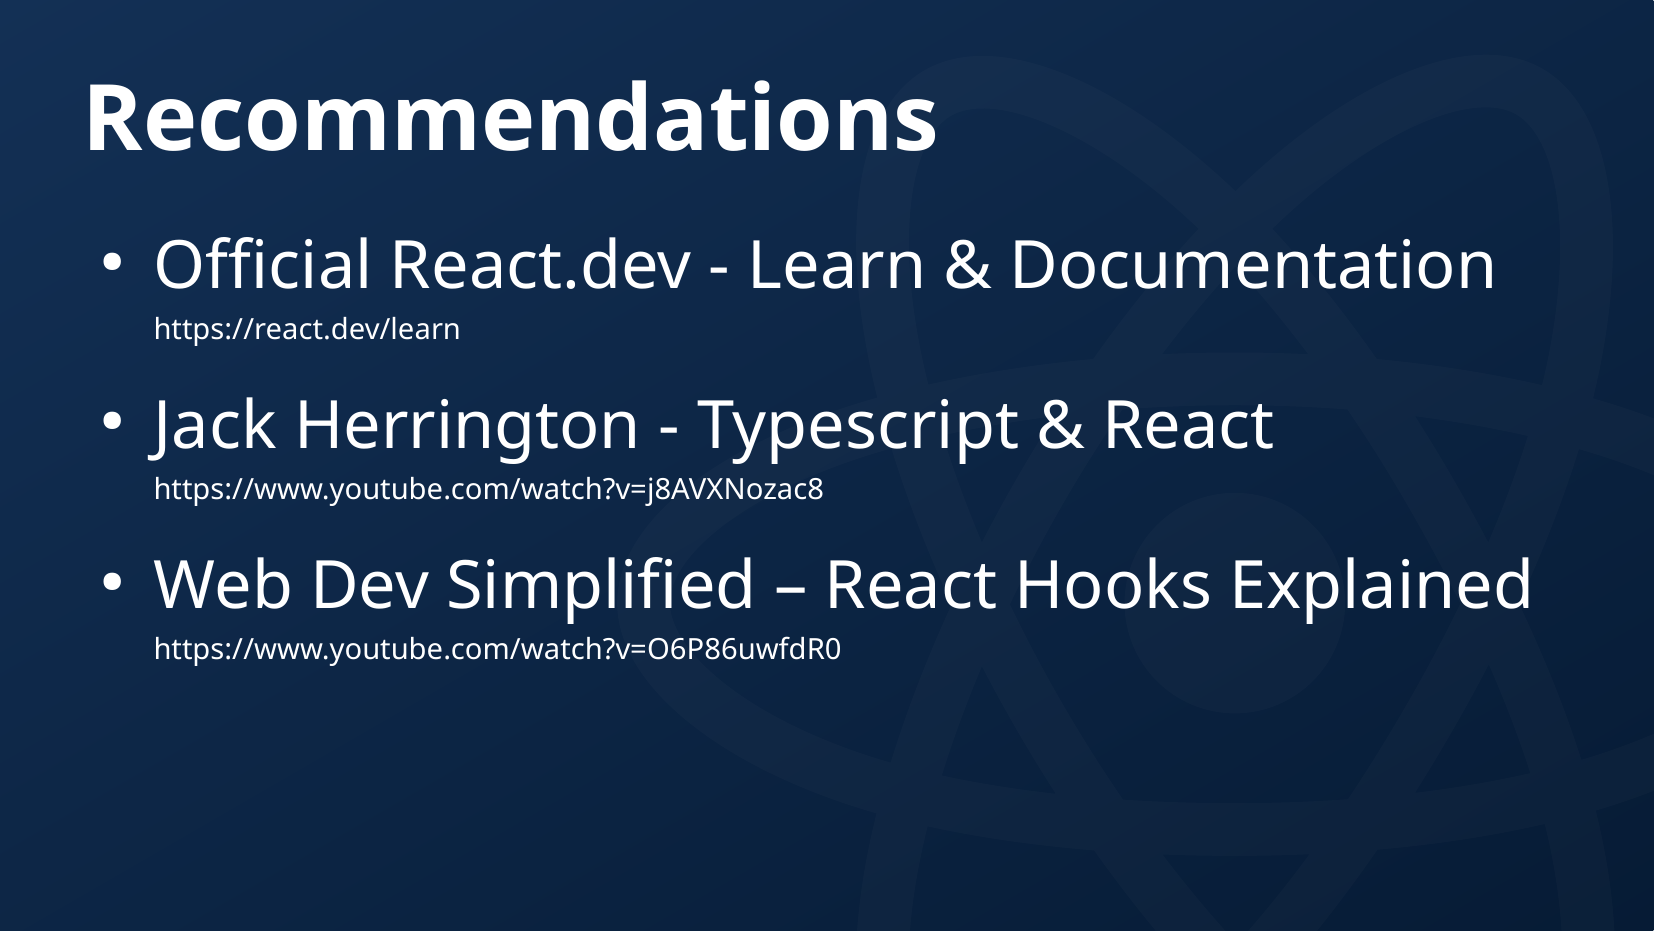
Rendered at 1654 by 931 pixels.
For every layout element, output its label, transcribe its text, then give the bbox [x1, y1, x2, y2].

title Recommendations [82, 37, 1571, 193]
list Official React.dev - Learn & Documentation https://react.dev/learn Jack Herrington - Typescript & React https://www.youtube.com/watch?v=j8AVXNozac8 Web Dev Simplified – React Hooks Explained https://www.youtube.com/watch?v=O6P86uwfdR0 [82, 217, 1571, 758]
